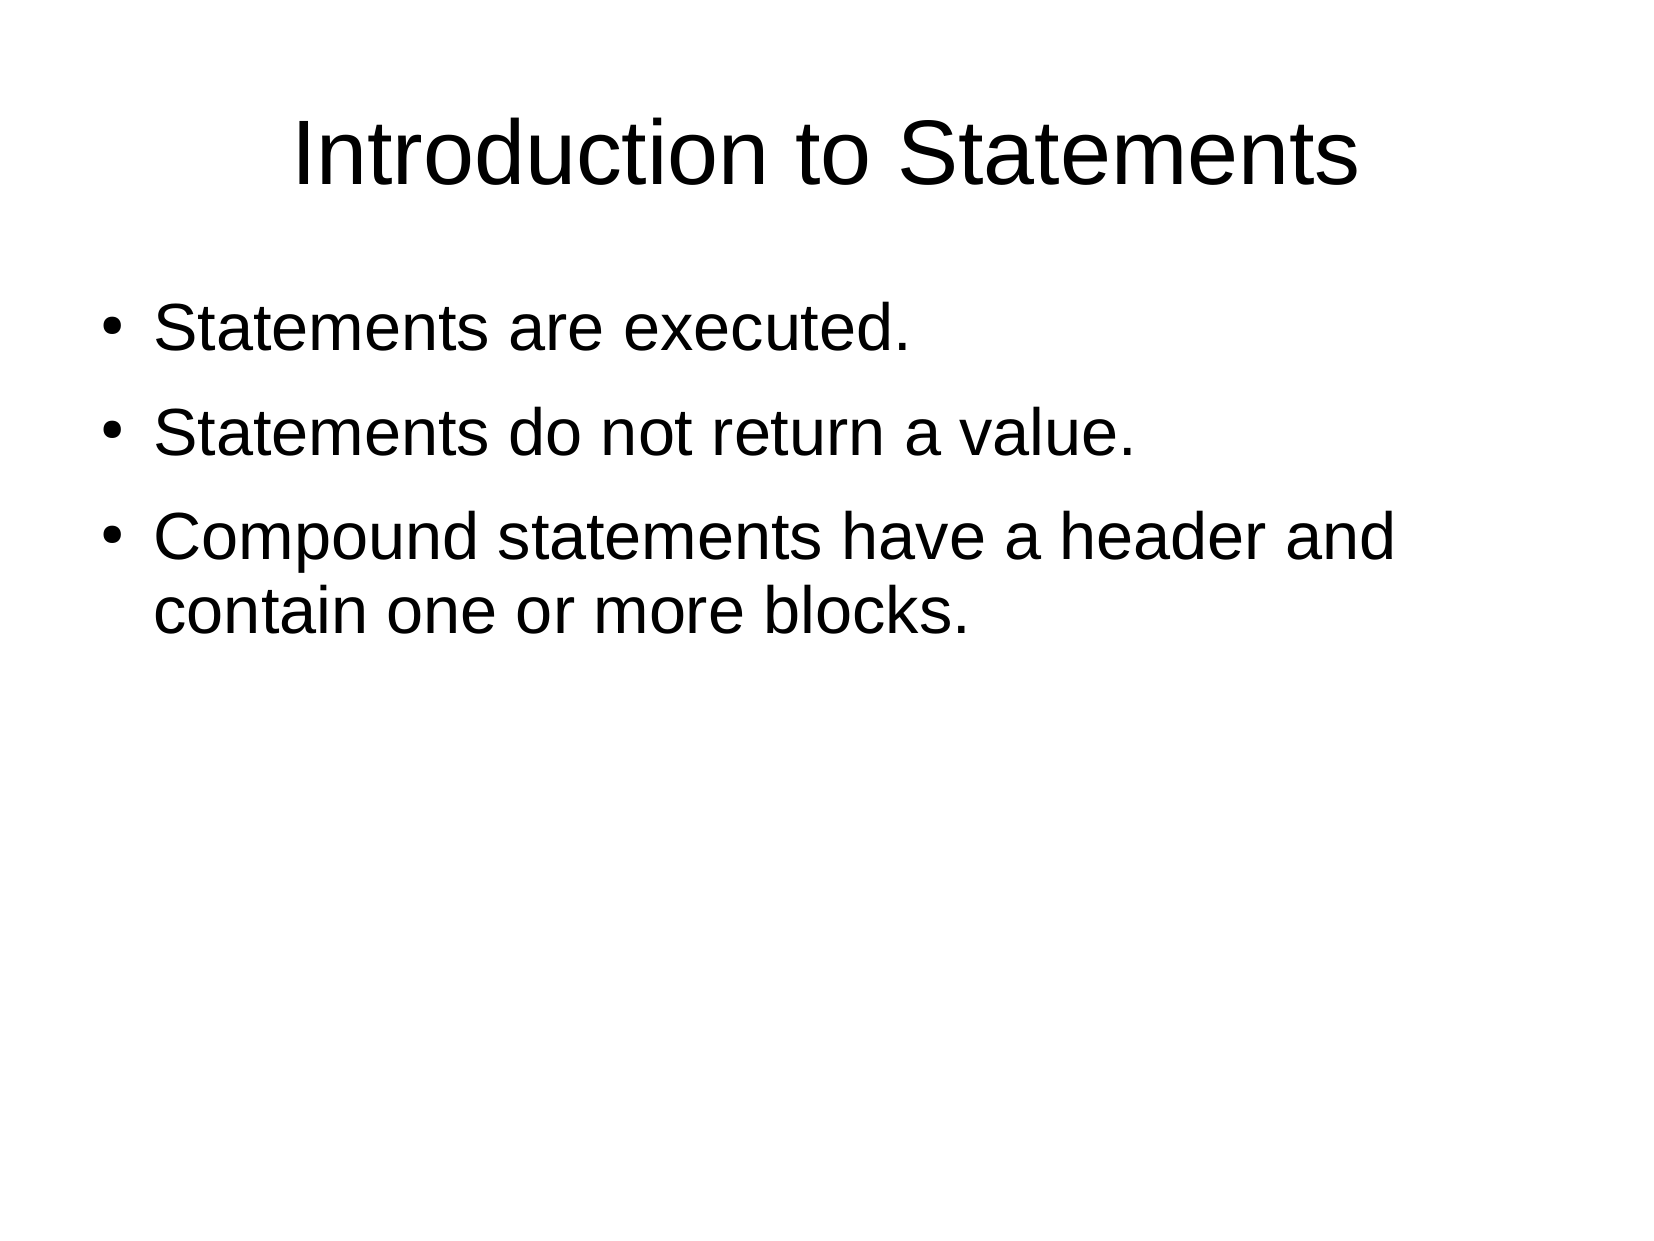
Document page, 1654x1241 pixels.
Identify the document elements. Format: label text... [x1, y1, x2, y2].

list Statements are executed. Statements do not return a value. Compound statements have a header and contain one or more blocks. [82, 290, 1571, 1109]
title Introduction to Statements [82, 49, 1571, 257]
